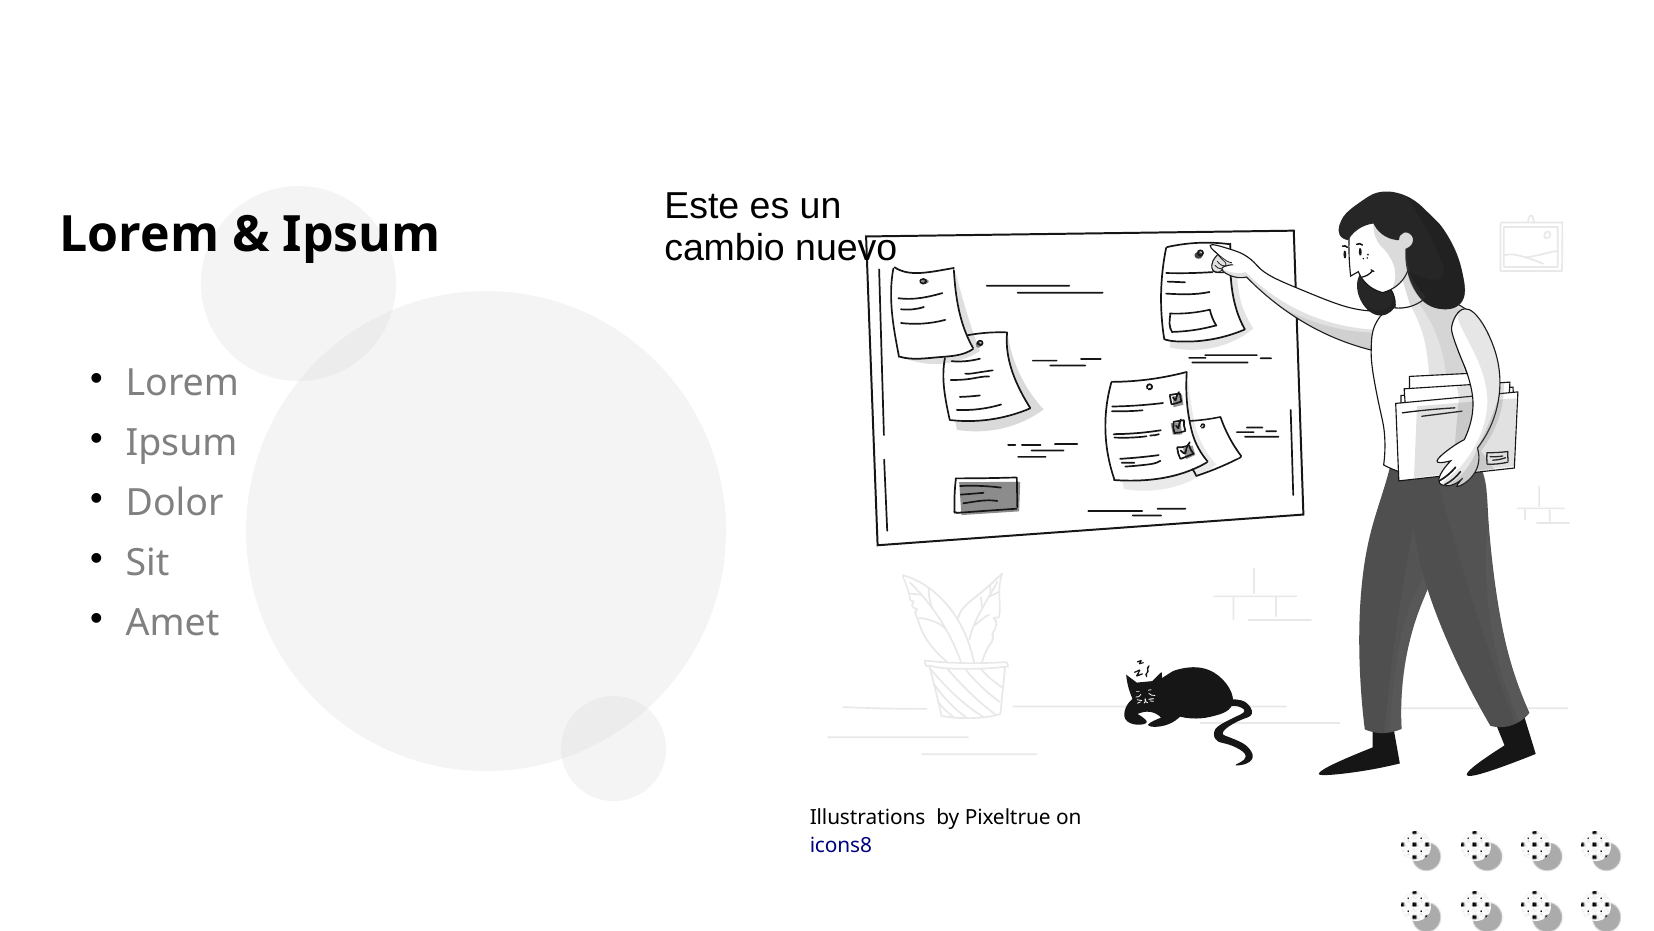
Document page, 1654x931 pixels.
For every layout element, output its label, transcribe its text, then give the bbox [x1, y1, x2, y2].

picture [1400, 830, 1432, 862]
picture [1520, 831, 1552, 862]
picture [1461, 890, 1492, 922]
picture [1460, 830, 1492, 862]
picture [1400, 891, 1432, 922]
picture [1520, 890, 1552, 922]
text_box Lorem Ipsum Dolor Sit Amet [75, 350, 1005, 680]
text_box Lorem & Ipsum [44, 193, 600, 259]
text_box Este es un cambio nuevo [649, 177, 975, 276]
picture [1580, 890, 1612, 922]
picture [1581, 830, 1612, 862]
